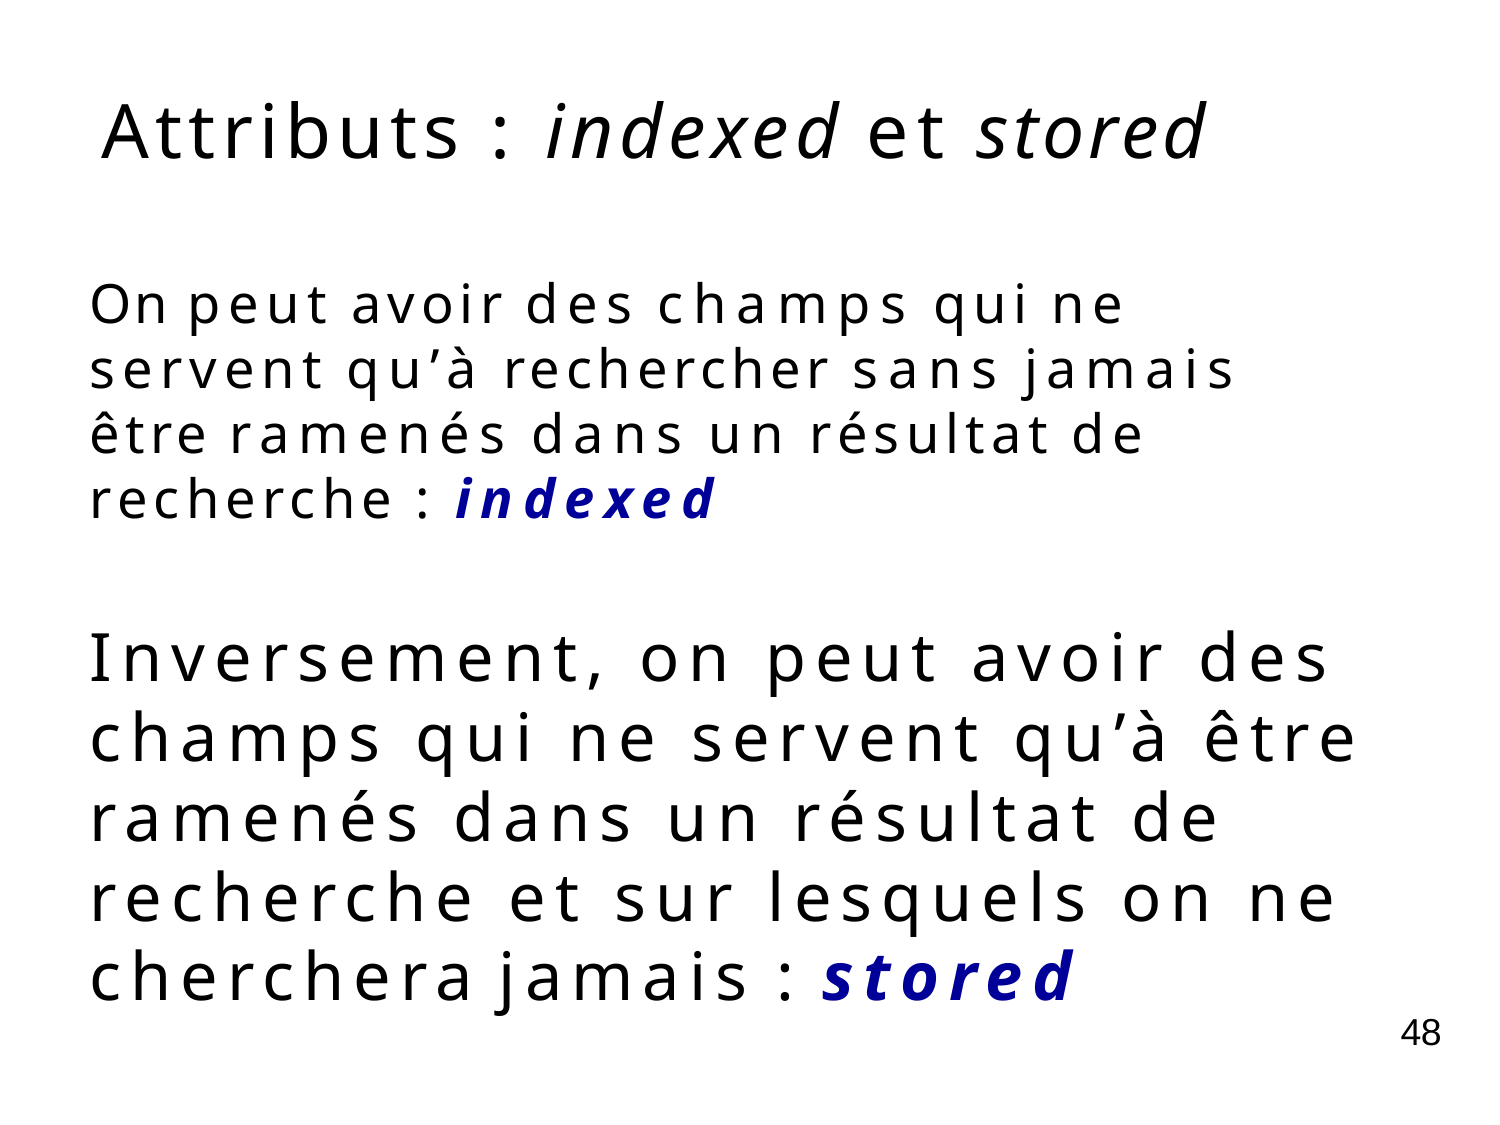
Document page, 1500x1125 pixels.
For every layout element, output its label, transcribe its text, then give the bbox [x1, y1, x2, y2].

text_box On peut avoir des champs qui ne servent qu’à rechercher sans jamais être ramenés dans un résultat de recherche : indexed Inversement, on peut avoir des champs qui ne servent qu’à être ramenés dans un résultat de recherche et sur lesquels on ne cherchera jamais : stored [87, 267, 1406, 1015]
title Attributs : indexed et stored [87, 26, 1413, 304]
text_box 48 [1398, 1006, 1445, 1054]
